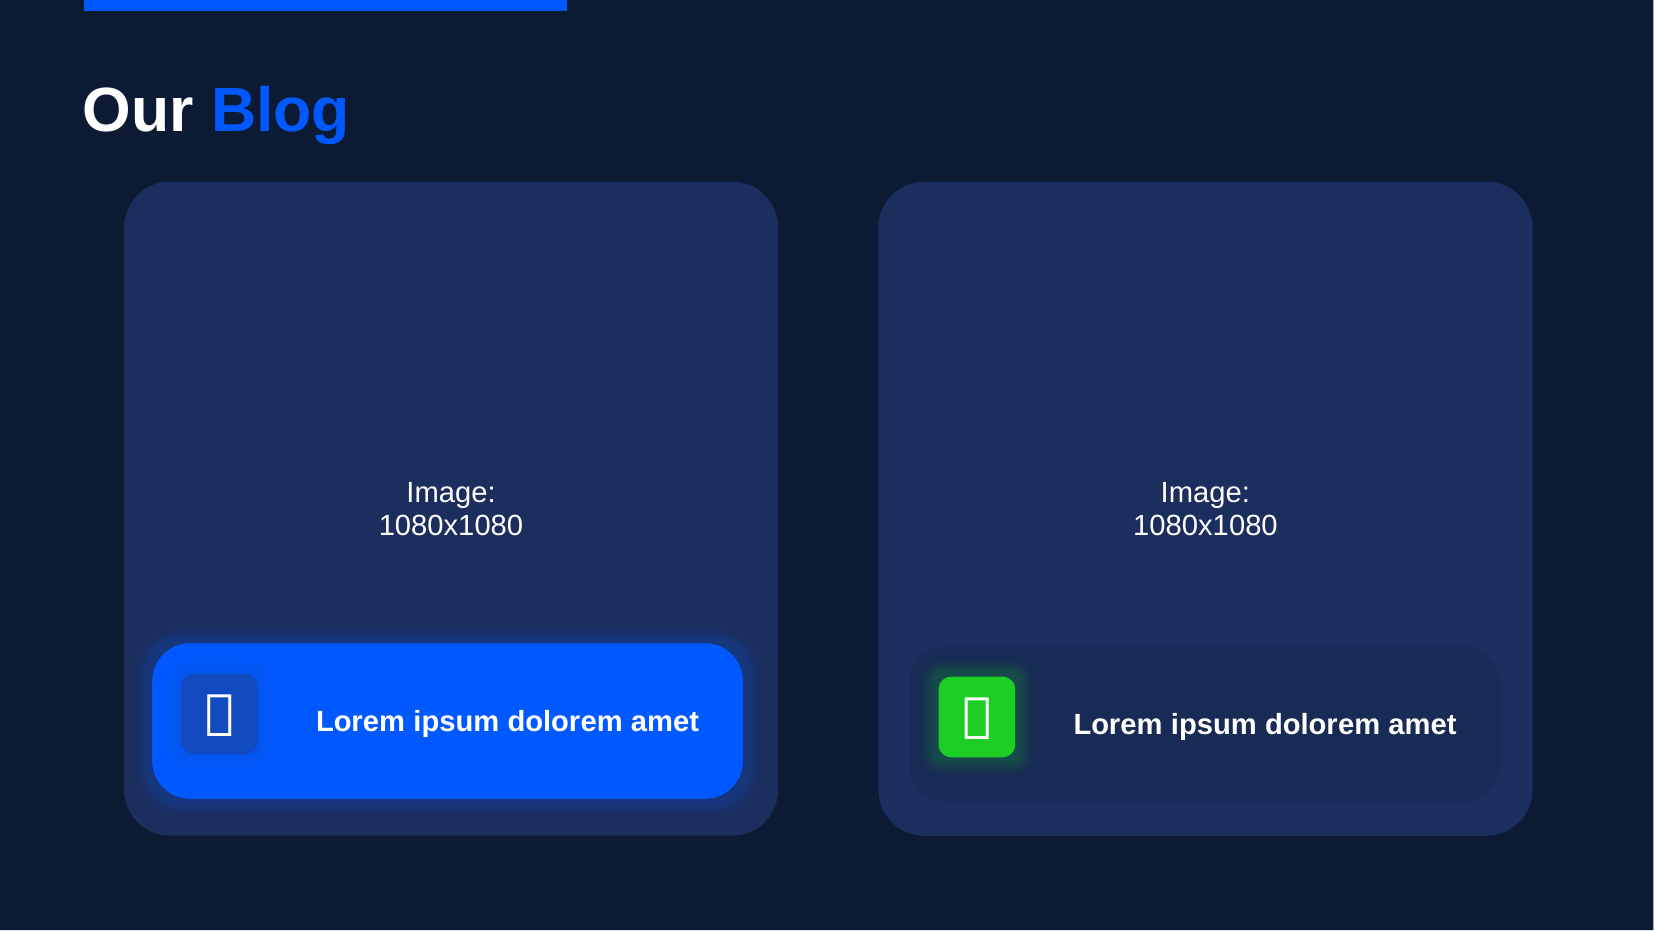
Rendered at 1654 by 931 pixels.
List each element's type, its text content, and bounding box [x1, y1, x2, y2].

text_box  [181, 673, 258, 755]
title Our Blog [82, 75, 1576, 188]
text_box [909, 646, 1501, 802]
text_box Lorem ipsum dolorem amet [280, 670, 714, 772]
text_box  [938, 676, 1016, 758]
text_box Image: 1080x1080 [878, 188, 1533, 836]
text_box [152, 643, 743, 799]
text_box Image: 1080x1080 [124, 188, 779, 836]
text_box Lorem ipsum dolorem amet [1038, 673, 1471, 775]
